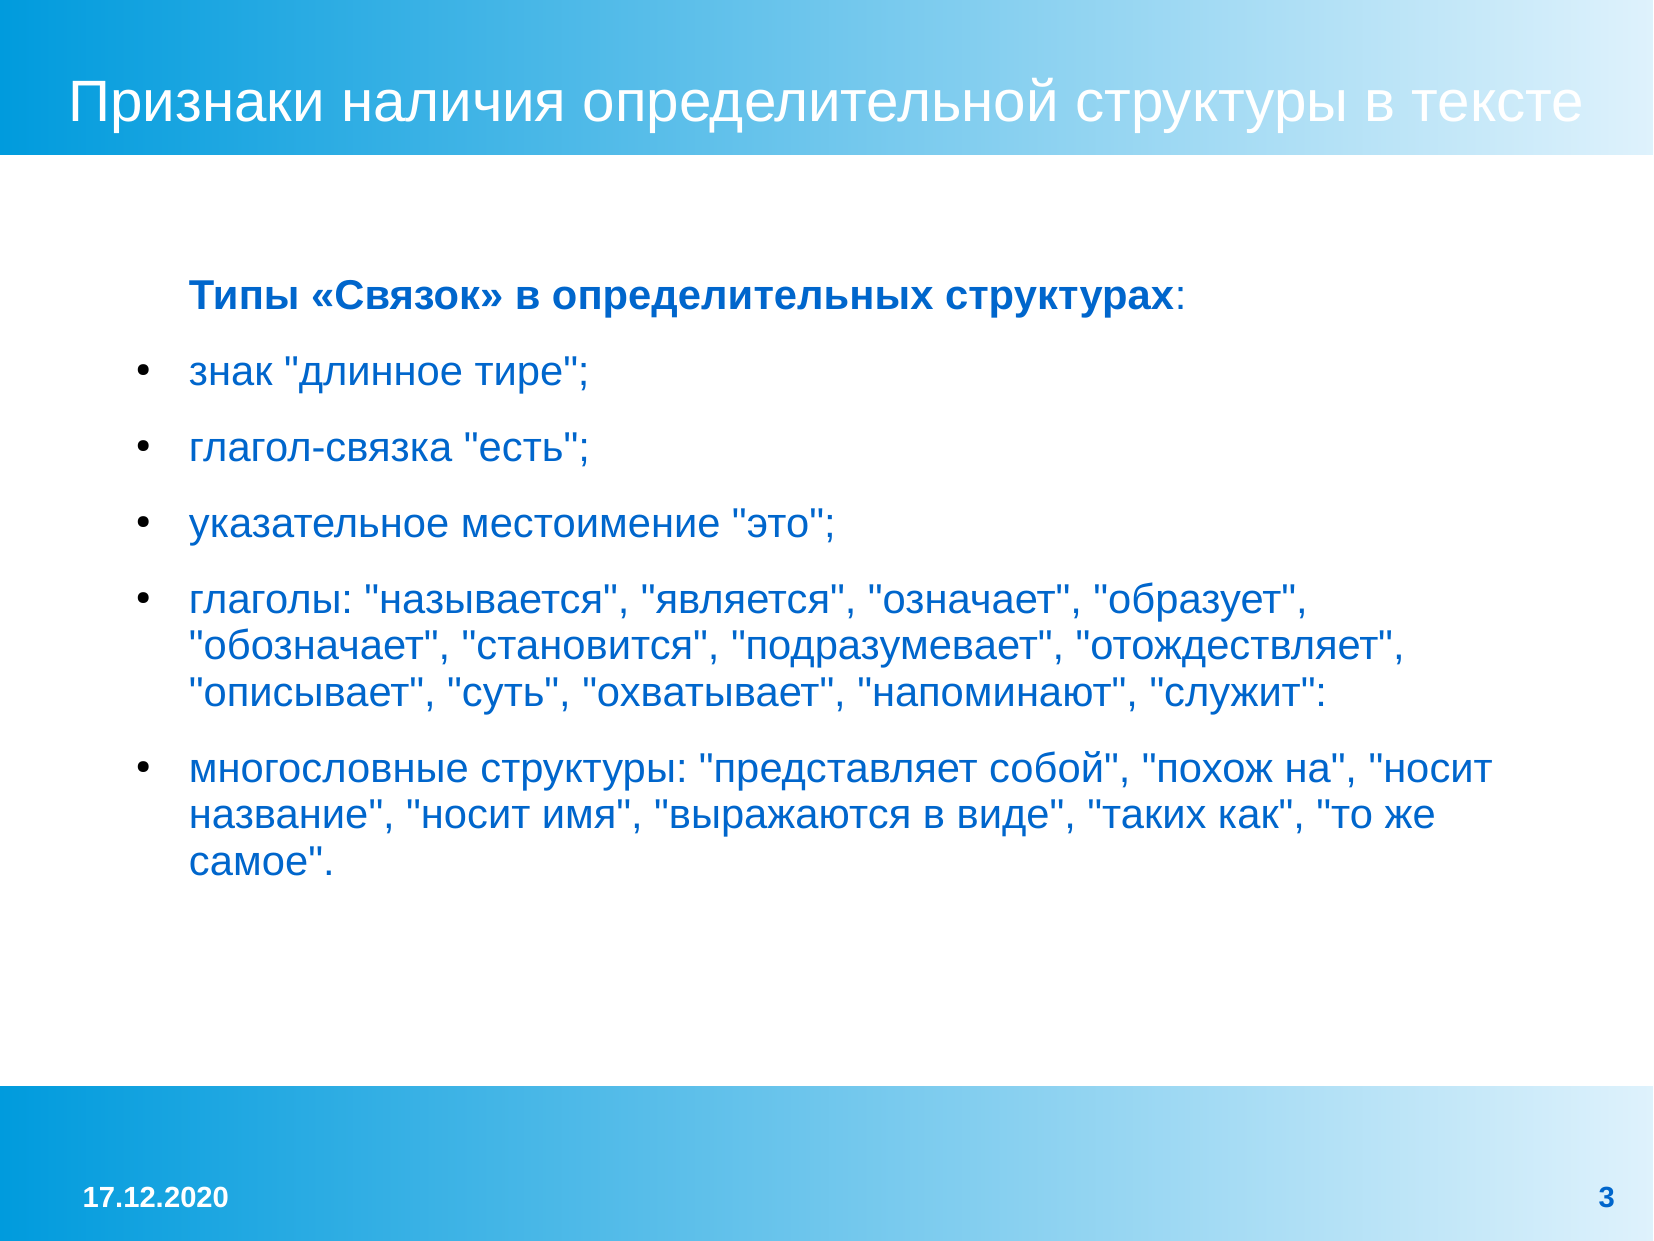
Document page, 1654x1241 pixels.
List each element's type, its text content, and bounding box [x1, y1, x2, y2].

title Признаки наличия определительной структуры в тексте [23, 41, 1630, 163]
list 17.12.2020 3 [11, 1181, 1642, 1234]
list Типы «Связок» в определительных структурах: знак "длинное тире"; глагол-связка "есть"; указательное местоимение "это"; глаголы: "называется", "является", "означает", "образует", "обозначает", "становится", "подразумевает", "отождествляет", "описывает", "суть", "охватывает", "напоминают", "служит": многословные структуры: "представляет собой", "похож на", "носит название", "носит имя", "выражаются в виде", "таких как", "то же самое". [118, 271, 1536, 1010]
